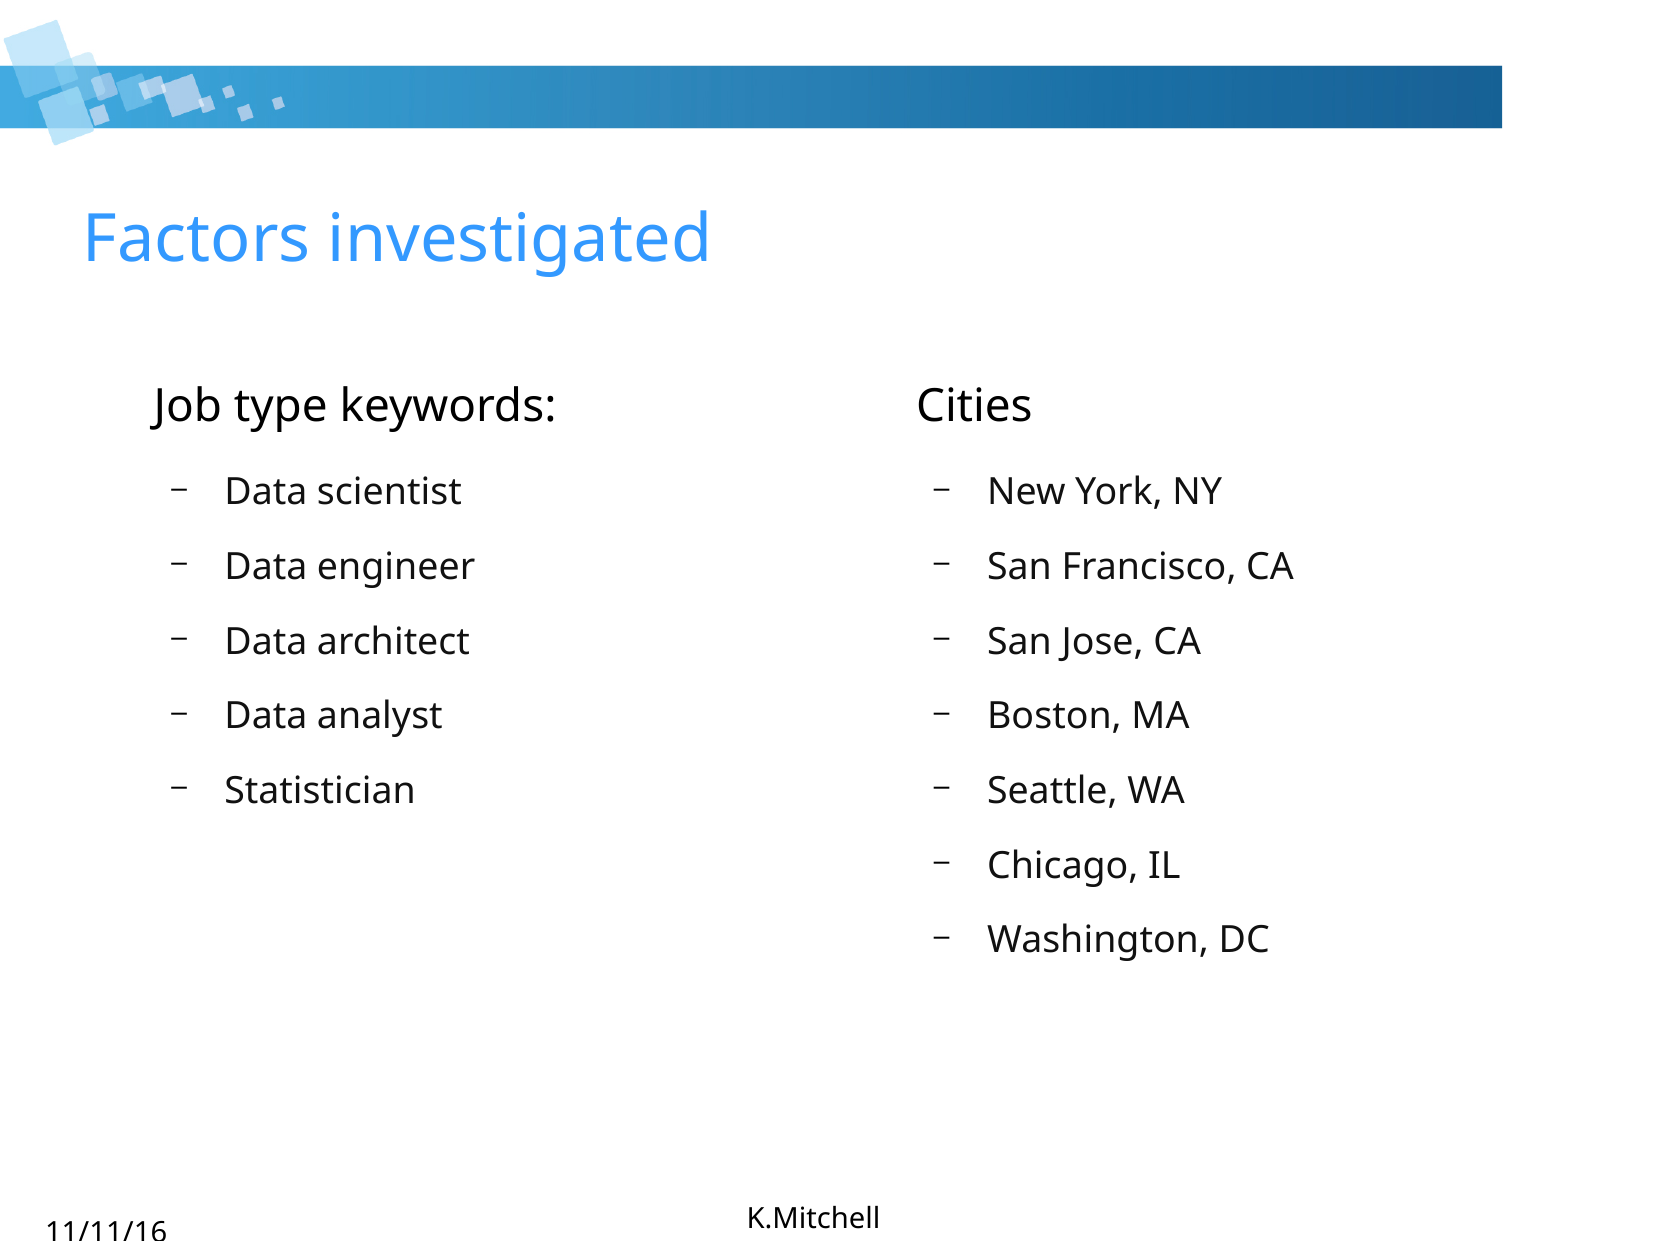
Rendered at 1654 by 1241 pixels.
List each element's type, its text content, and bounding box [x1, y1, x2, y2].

list Job type keywords: Data scientist Data engineer Data architect Data analyst Statistician [82, 372, 809, 1093]
list Cities New York, NY San Francisco, CA San Jose, CA Boston, MA Seattle, WA Chicago, IL Washington, DC [845, 372, 1572, 1093]
picture [0, 7, 1503, 1133]
title Factors investigated [82, 132, 1571, 340]
